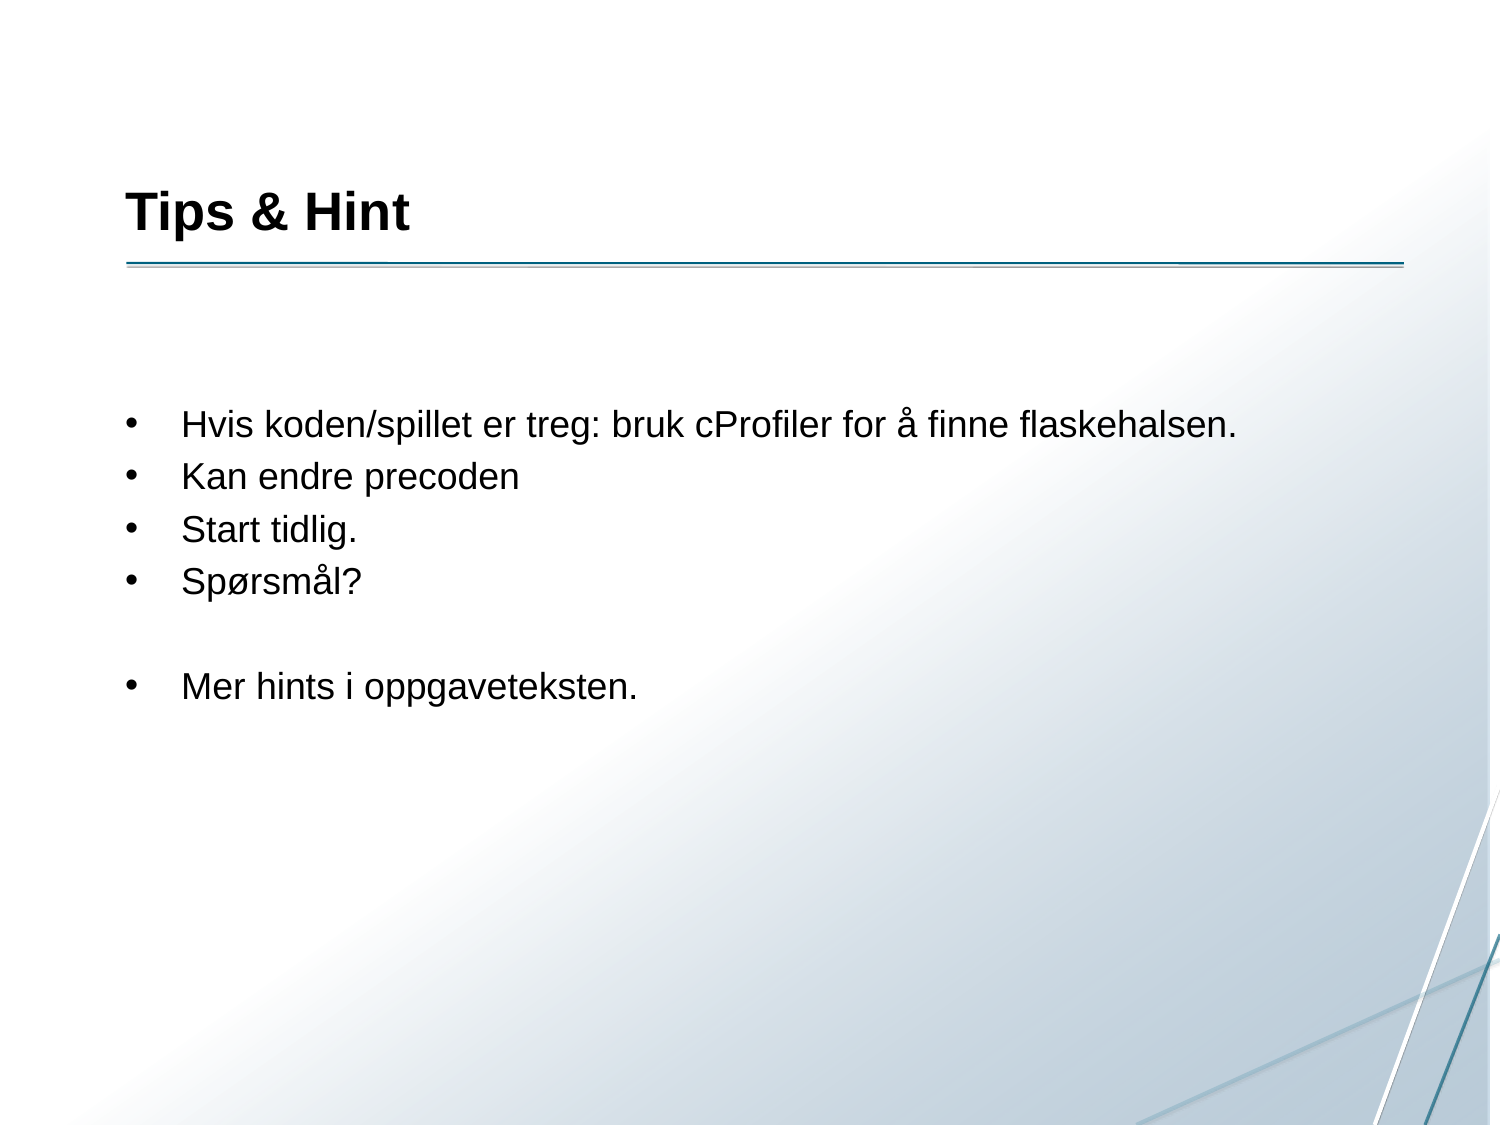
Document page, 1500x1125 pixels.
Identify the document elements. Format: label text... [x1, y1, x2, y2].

title Tips & Hint [109, 49, 1403, 249]
list Hvis koden/spillet er treg: bruk cProfiler for å finne flaskehalsen. Kan endre precoden Start tidlig. Spørsmål? Mer hints i oppgaveteksten. [109, 287, 1404, 1005]
